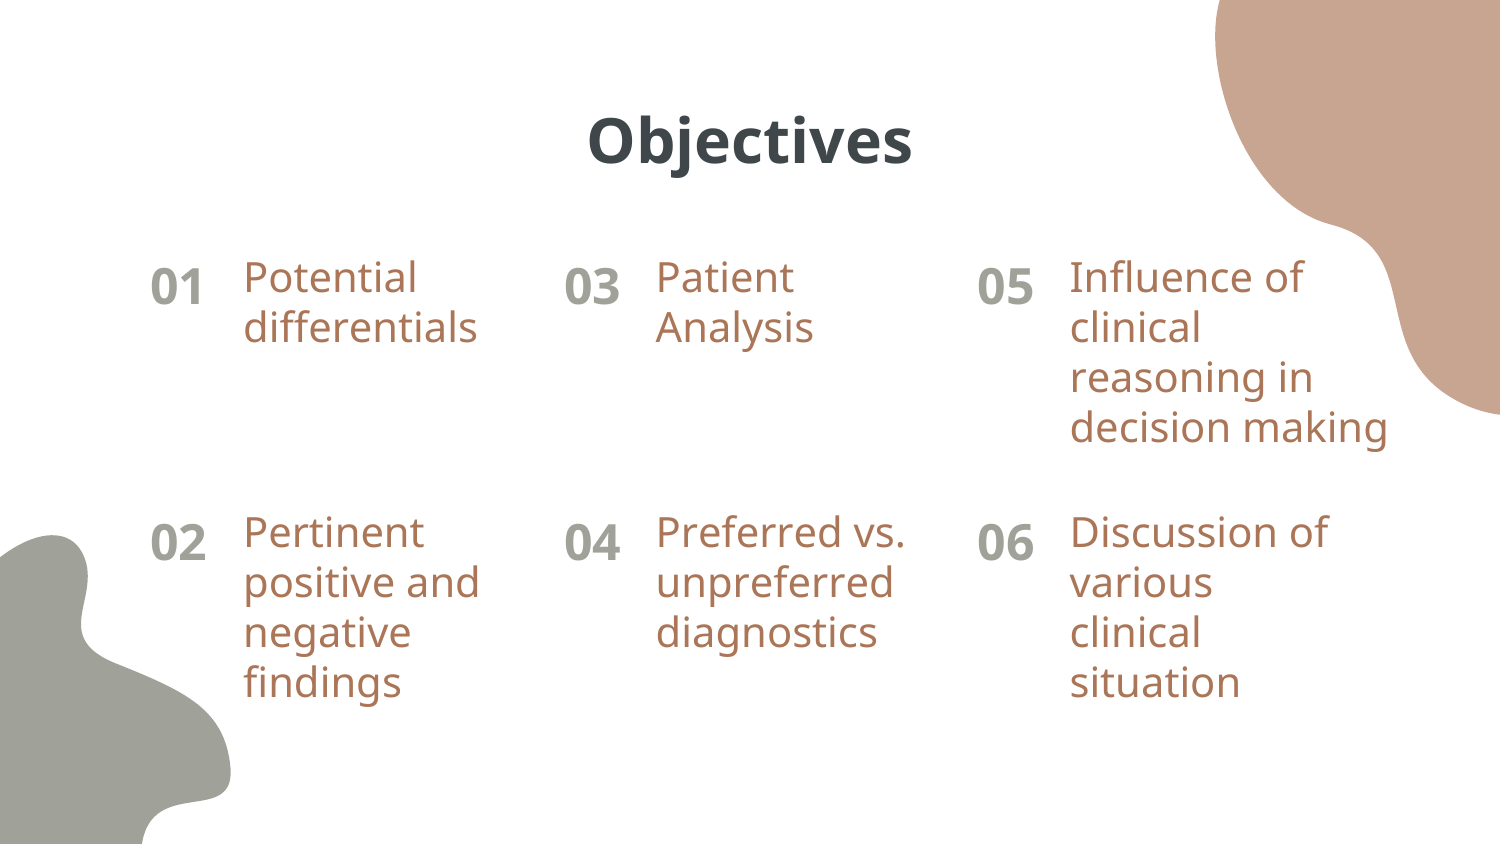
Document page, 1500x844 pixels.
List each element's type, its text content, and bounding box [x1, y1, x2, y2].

title 06 [957, 490, 1056, 559]
subtitle Preferred vs. unpreferred diagnostics [640, 490, 957, 566]
subtitle Discussion of various clinical situation [1054, 490, 1371, 661]
title 04 [543, 490, 642, 559]
title Objectives [116, 85, 1383, 175]
subtitle Patient Analysis [640, 235, 957, 448]
subtitle Pertinent positive and negative findings [228, 490, 544, 708]
title 02 [129, 490, 228, 559]
subtitle Potential differentials [228, 235, 544, 310]
title 05 [957, 235, 1056, 303]
title 01 [129, 235, 228, 303]
subtitle Influence of clinical reasoning in decision making [1054, 235, 1415, 491]
title 03 [543, 235, 642, 303]
